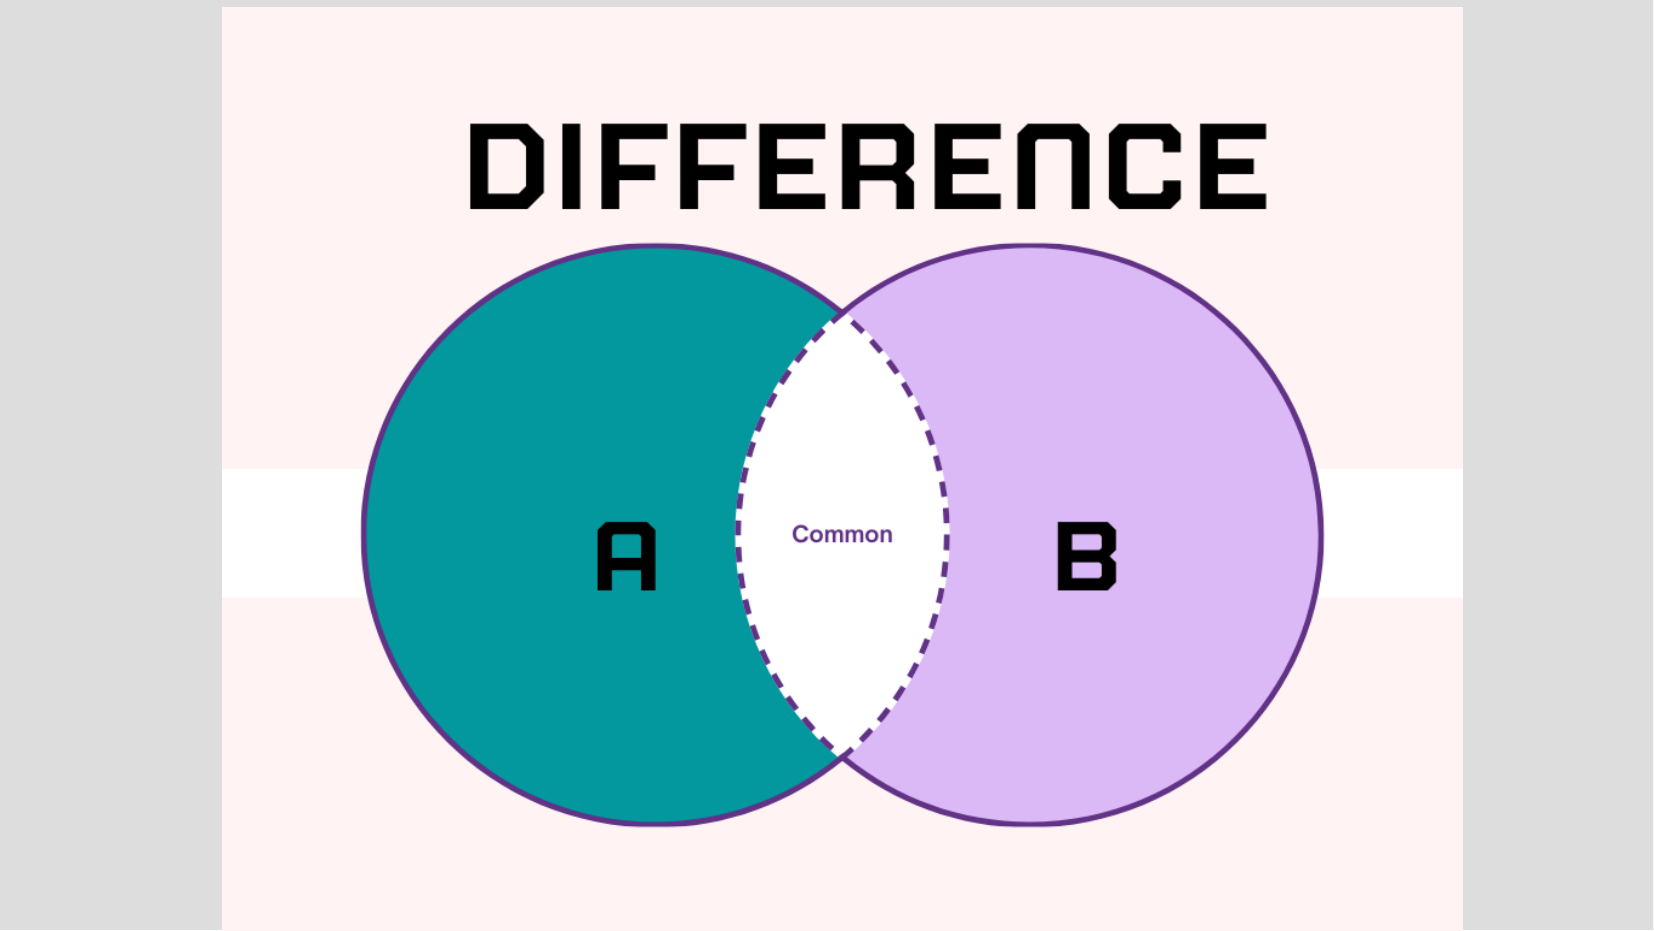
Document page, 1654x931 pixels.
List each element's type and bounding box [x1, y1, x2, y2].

picture [222, 7, 1463, 931]
